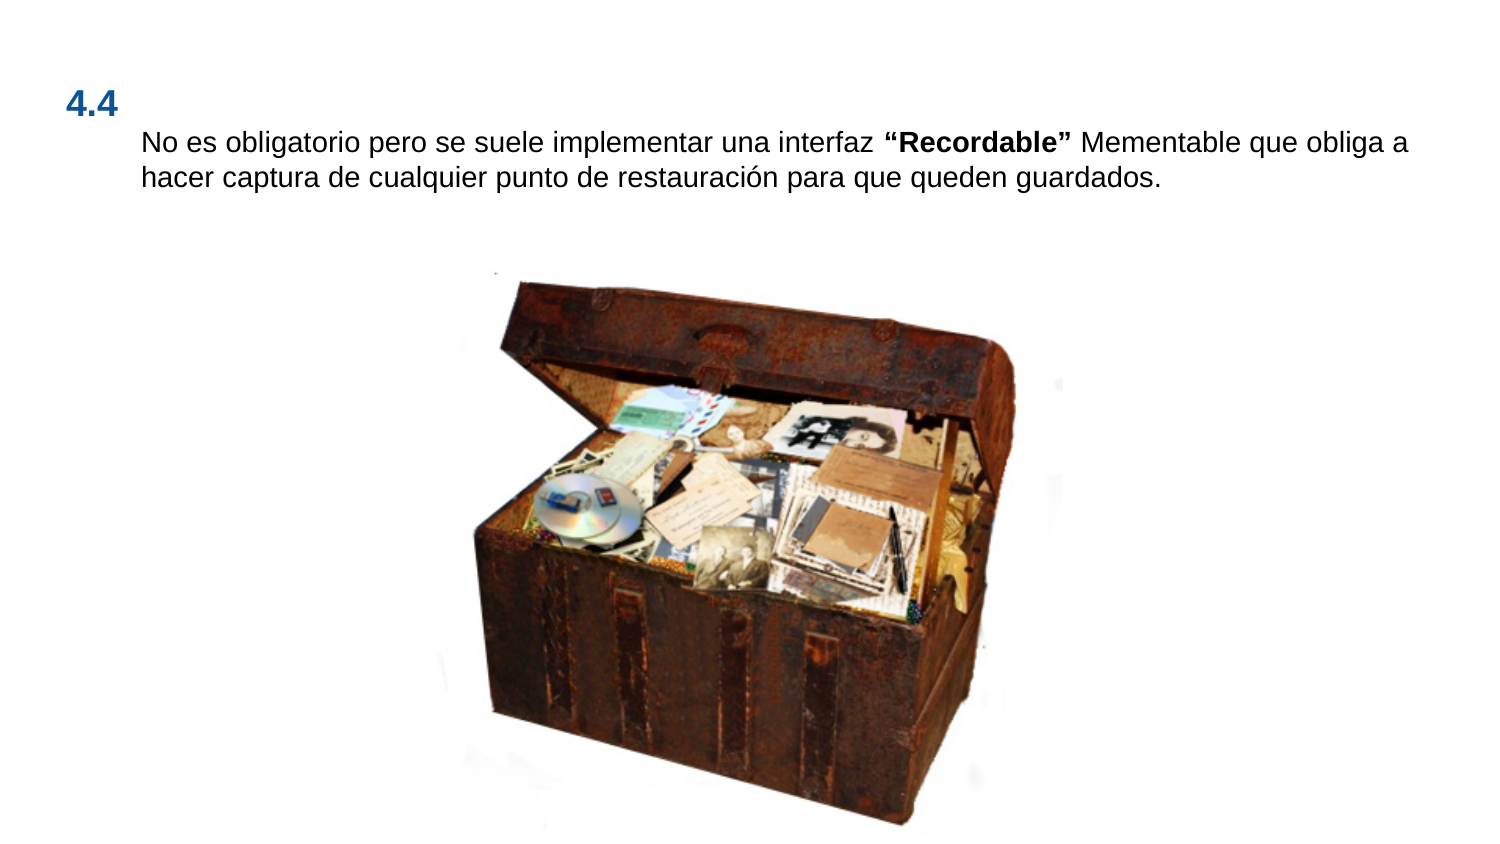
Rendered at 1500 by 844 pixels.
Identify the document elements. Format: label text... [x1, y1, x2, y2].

list 4.4 No es obligatorio pero se suele implementar una interfaz “Recordable” Mementable que obliga a hacer captura de cualquier punto de restauración para que queden guardados. [51, 63, 1449, 625]
picture [437, 231, 1063, 844]
